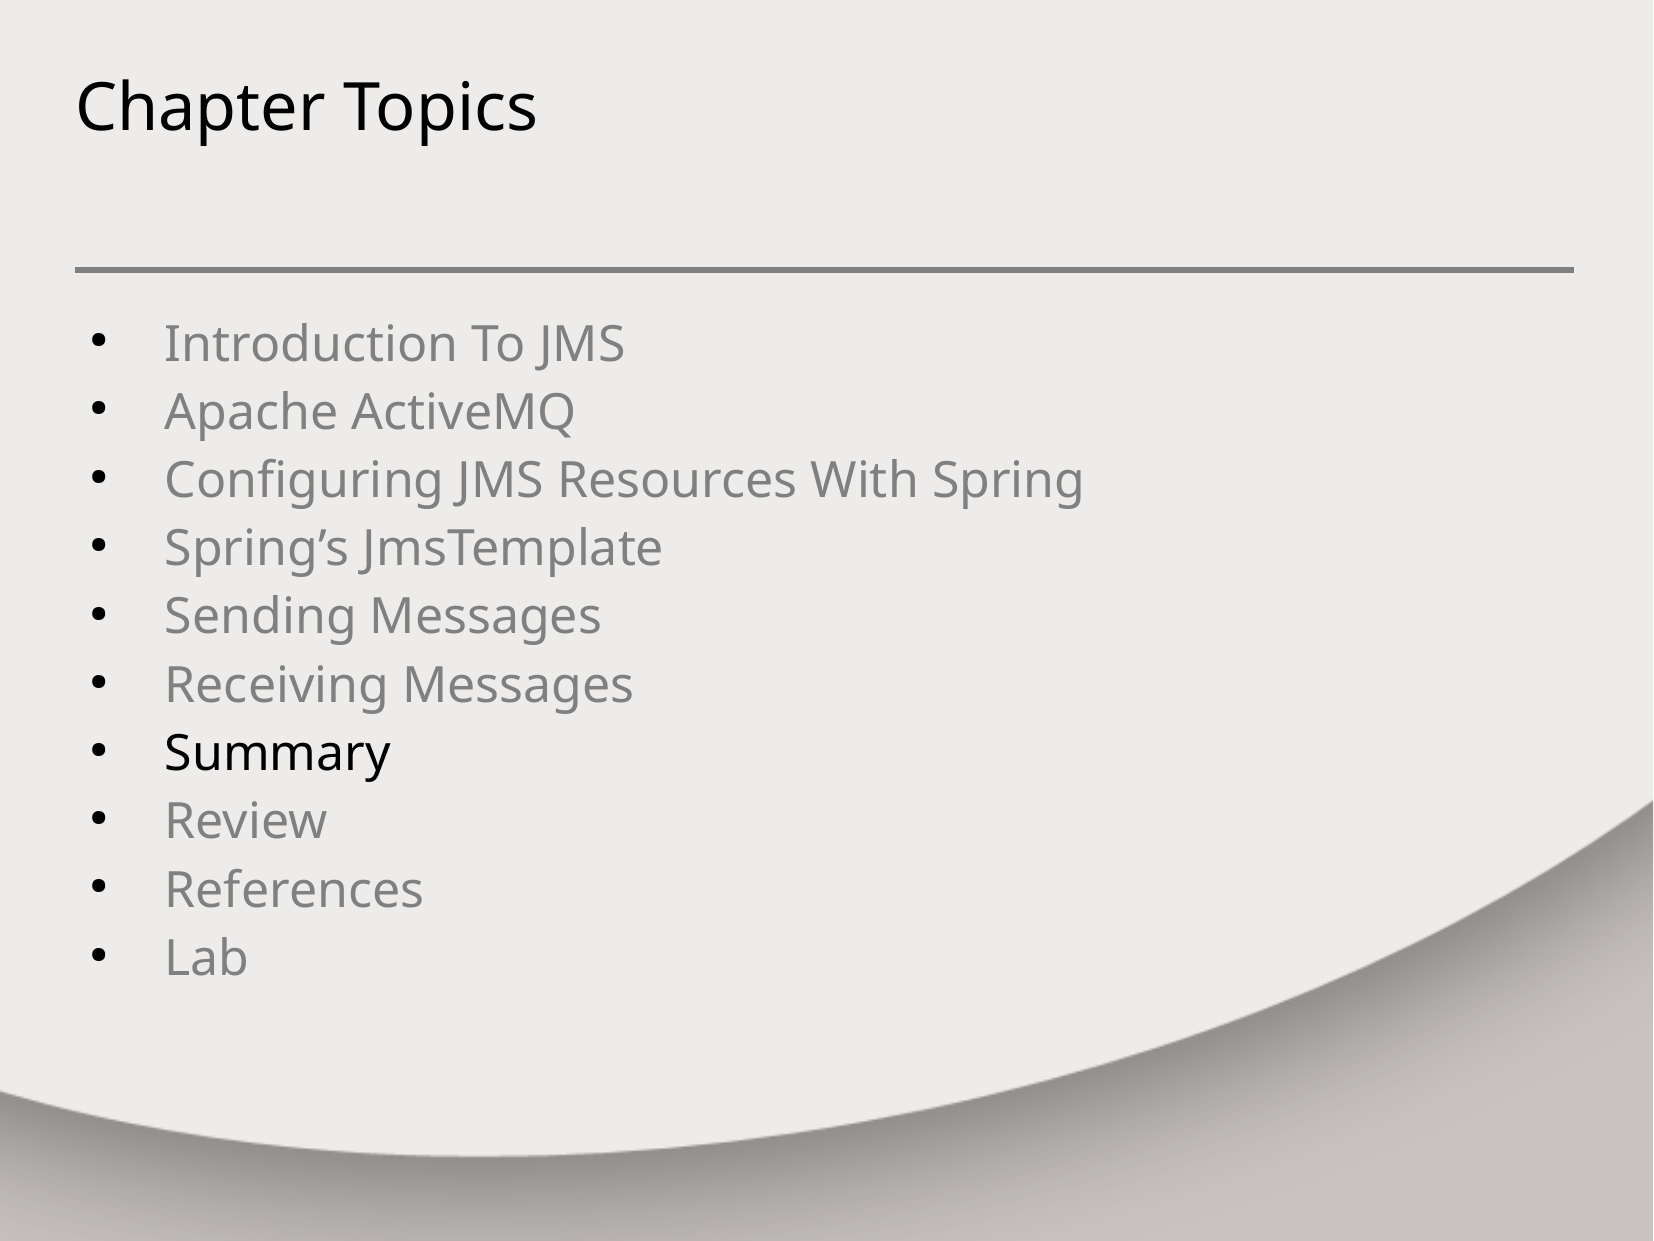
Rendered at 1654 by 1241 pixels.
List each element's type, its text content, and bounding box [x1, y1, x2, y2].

title Chapter Topics [74, 75, 1575, 226]
picture [0, 0, 1654, 1241]
text_box Introduction To JMS Apache ActiveMQ Configuring JMS Resources With Spring Spring’s JmsTemplate Sending Messages Receiving Messages Summary Review References Lab [74, 300, 1575, 1163]
